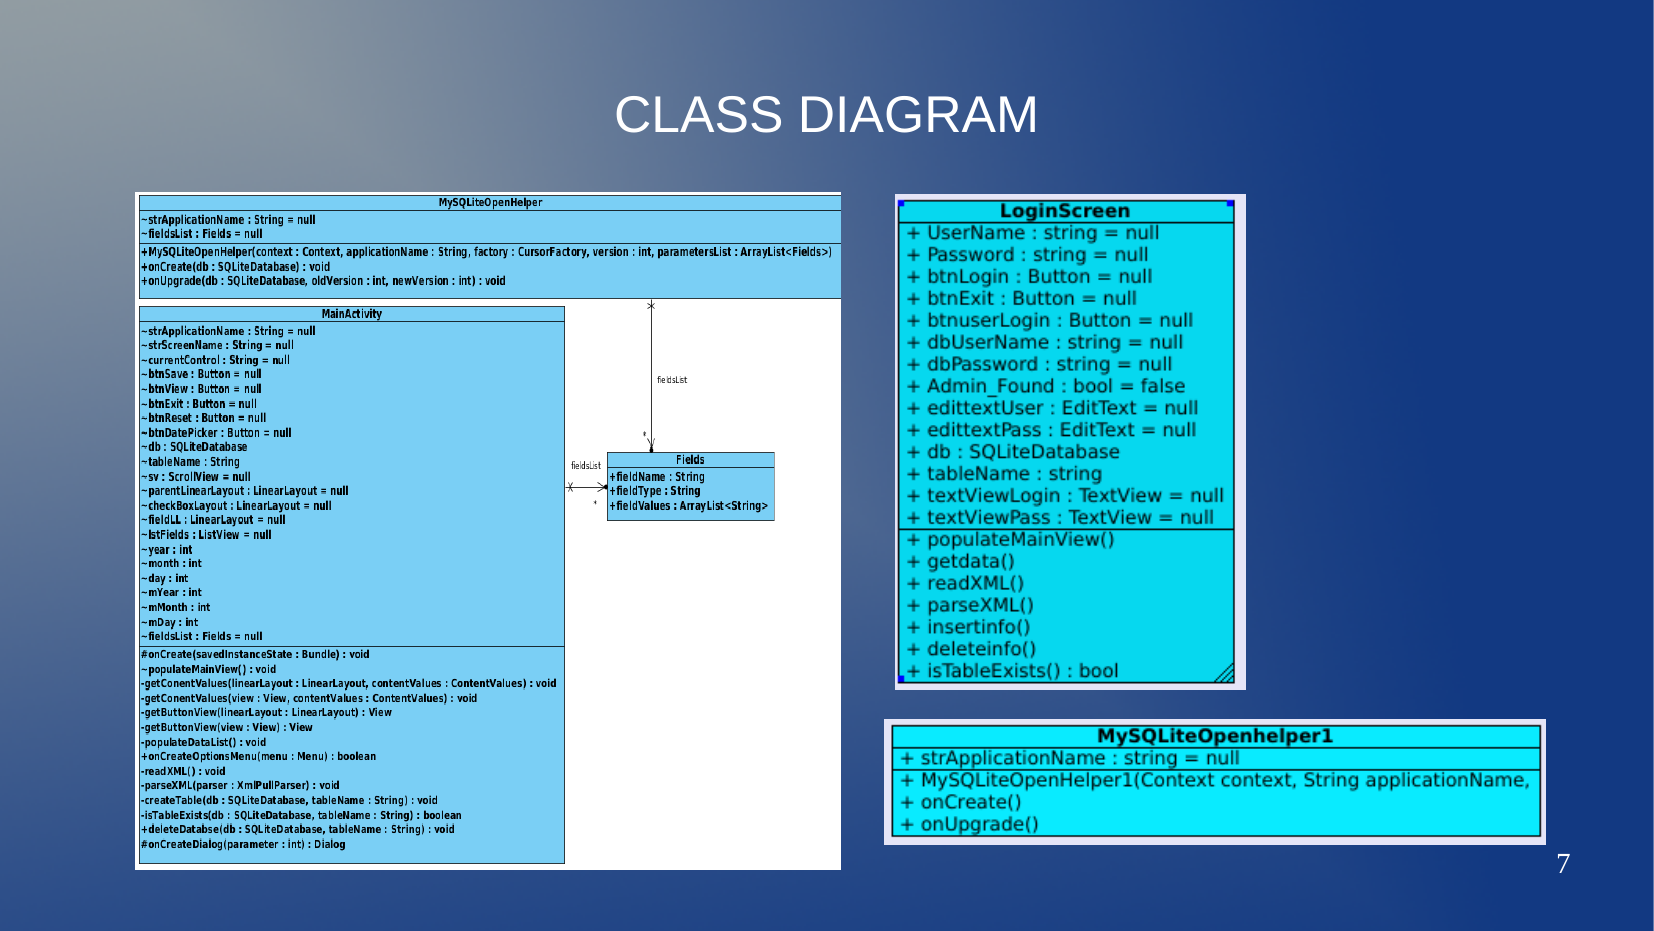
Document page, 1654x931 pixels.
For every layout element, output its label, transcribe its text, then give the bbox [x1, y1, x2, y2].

title CLASS DIAGRAM [82, 37, 1571, 193]
picture [0, 0, 1654, 931]
